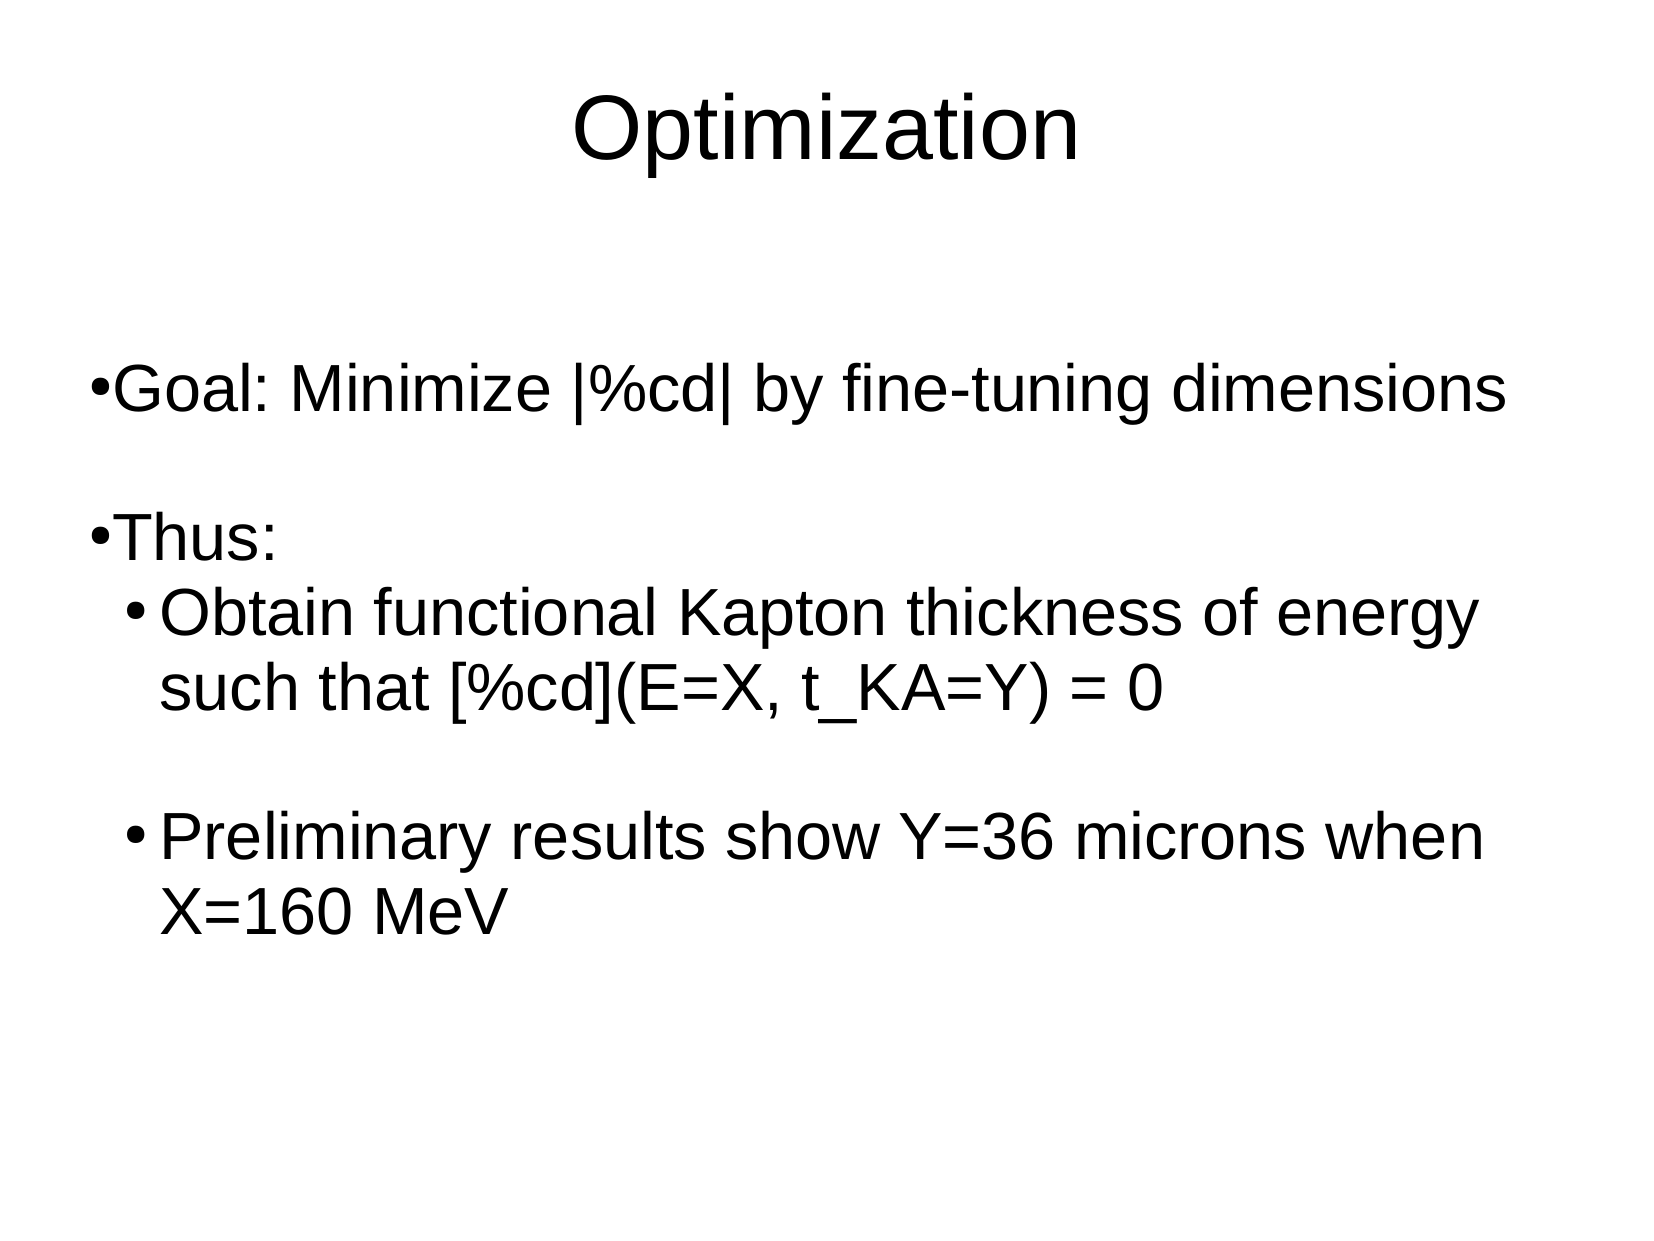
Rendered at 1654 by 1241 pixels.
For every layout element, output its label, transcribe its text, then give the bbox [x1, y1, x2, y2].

title Optimization [0, 0, 1654, 257]
subtitle Goal: Minimize |%cd| by fine-tuning dimensions Thus: Obtain functional Kapton thickness of energy such that [%cd](E=X, t_KA=Y) = 0 Preliminary results show Y=36 microns when X=160 MeV [88, 290, 1544, 1010]
